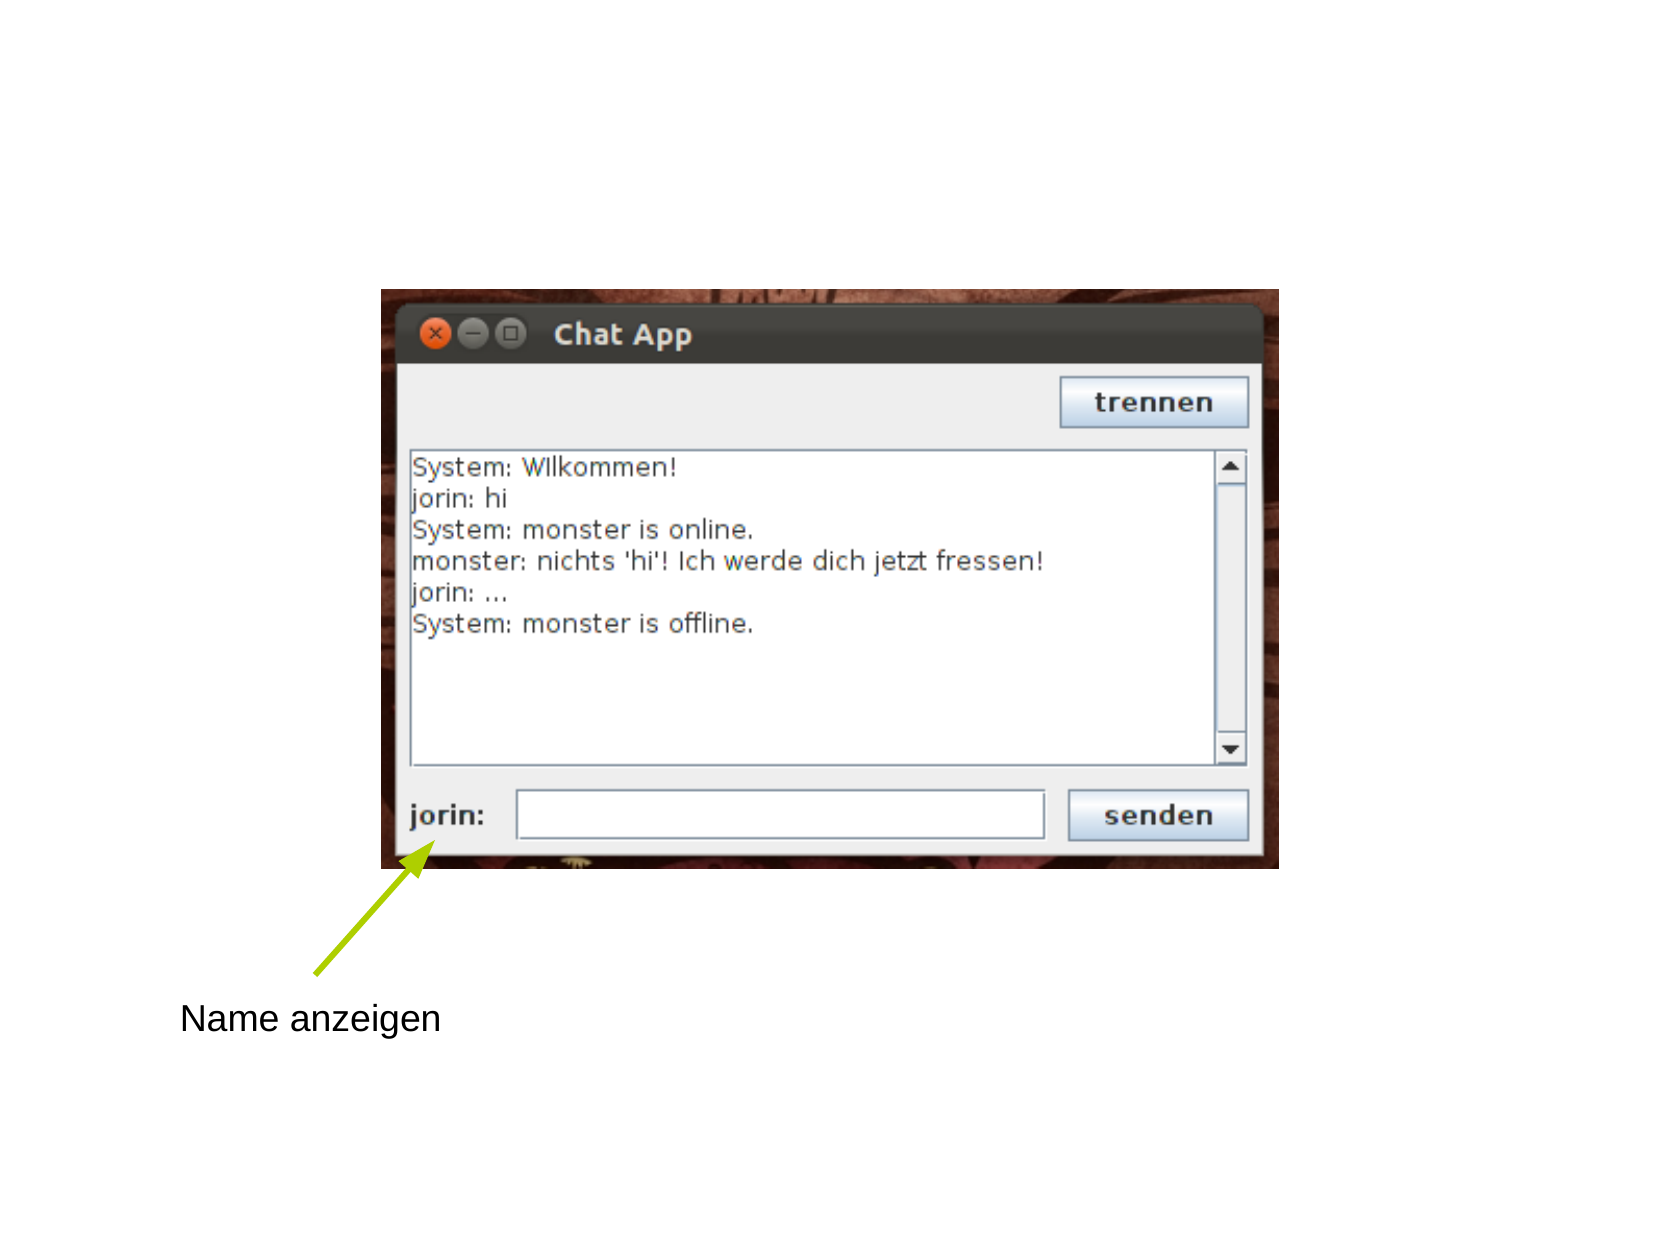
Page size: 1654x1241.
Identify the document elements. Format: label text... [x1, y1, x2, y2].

text_box Name anzeigen [165, 990, 457, 1047]
picture [381, 289, 1279, 869]
